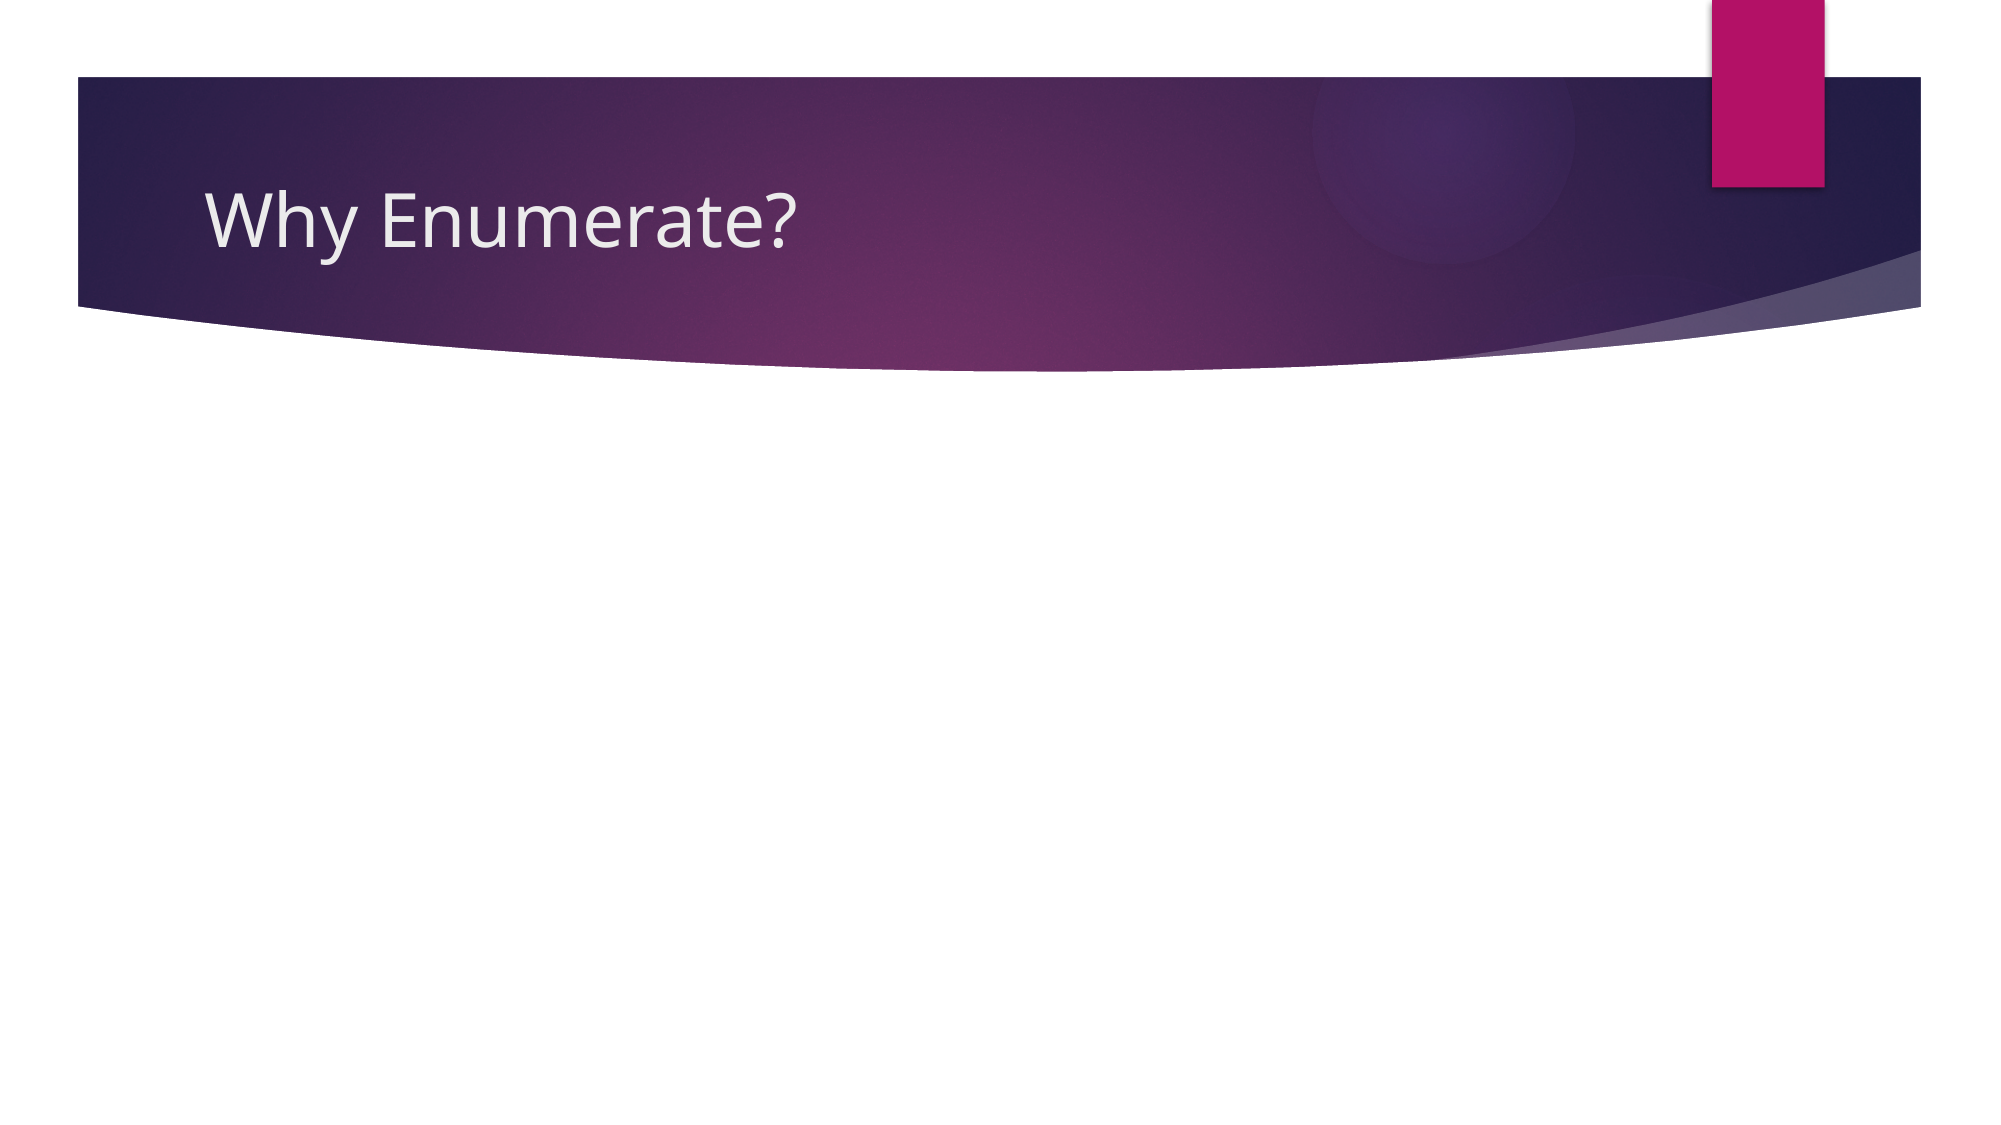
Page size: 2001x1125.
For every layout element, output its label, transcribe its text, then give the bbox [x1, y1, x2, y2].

title Now what? [1467, 300, 1788, 358]
title Why Enumerate? [189, 159, 1627, 276]
picture [79, 78, 1920, 371]
